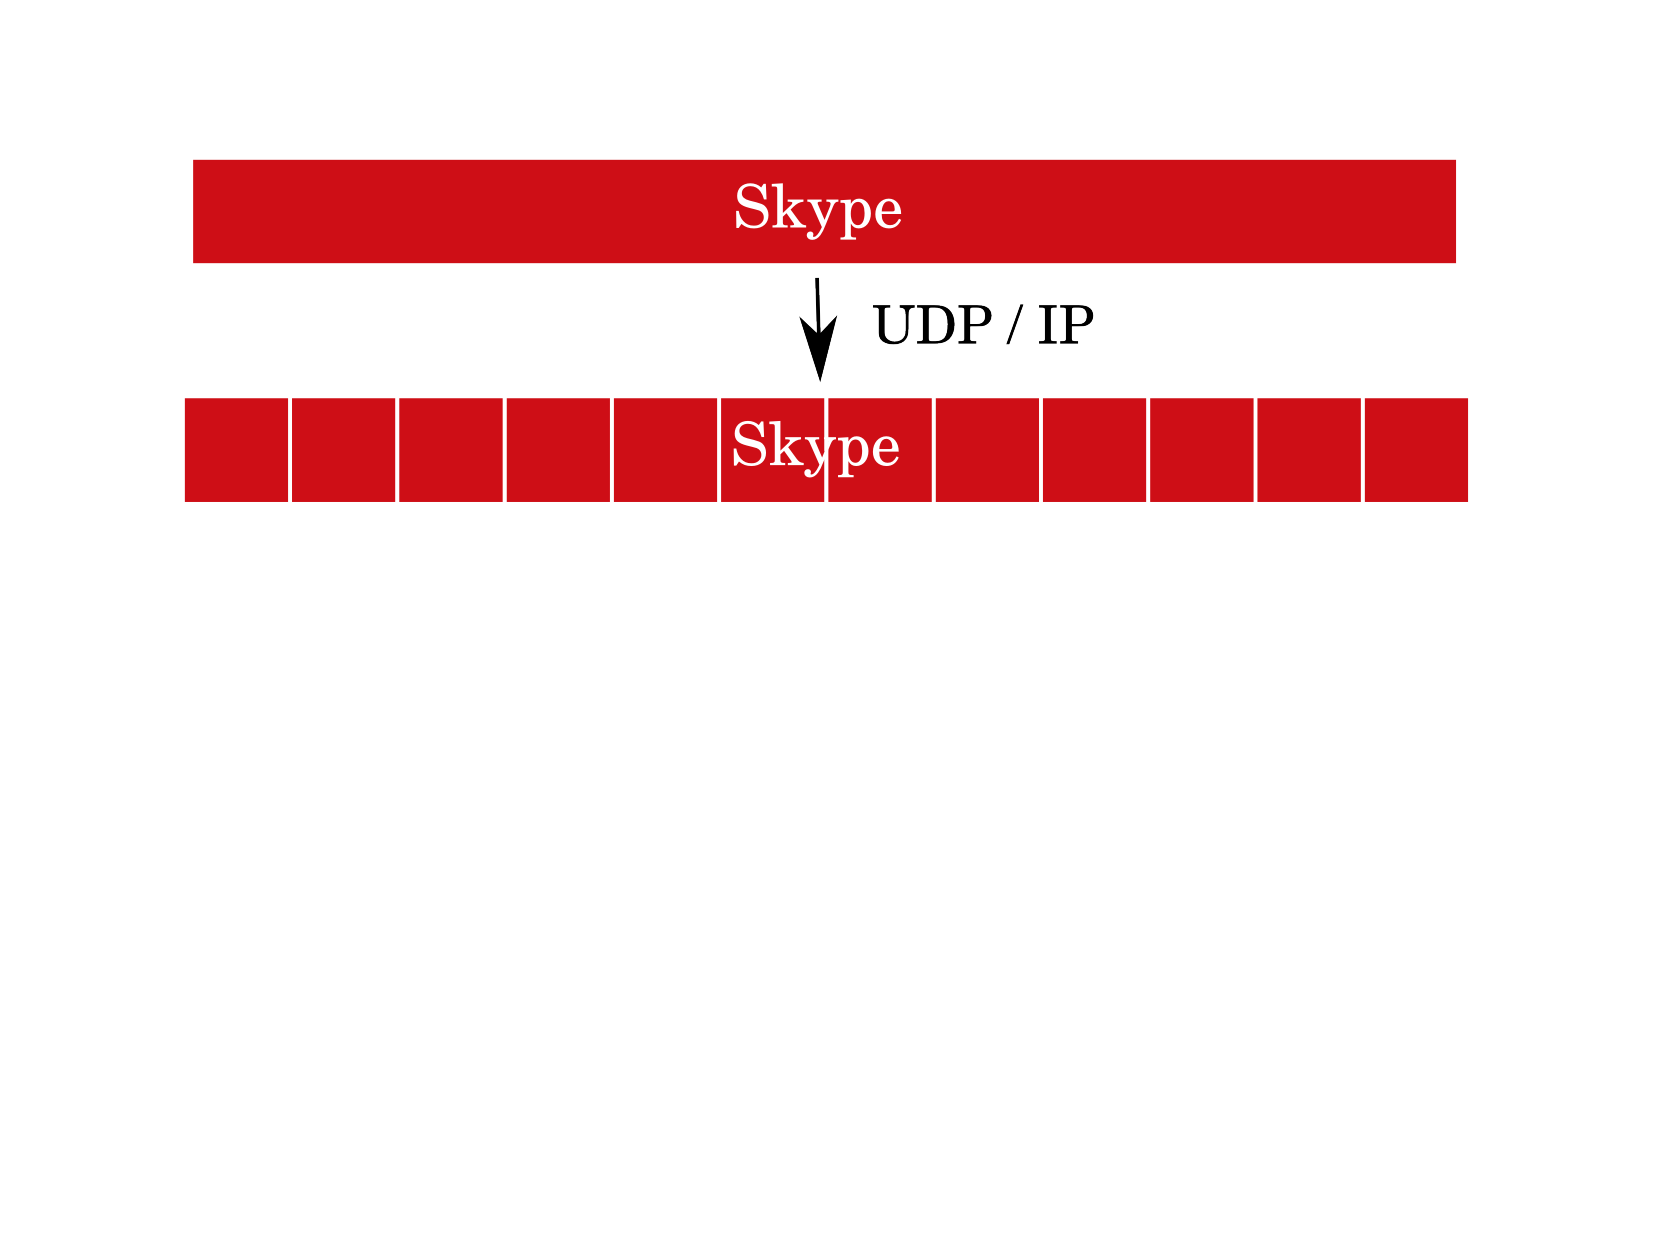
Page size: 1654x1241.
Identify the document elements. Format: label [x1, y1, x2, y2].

picture [160, 119, 1494, 1120]
